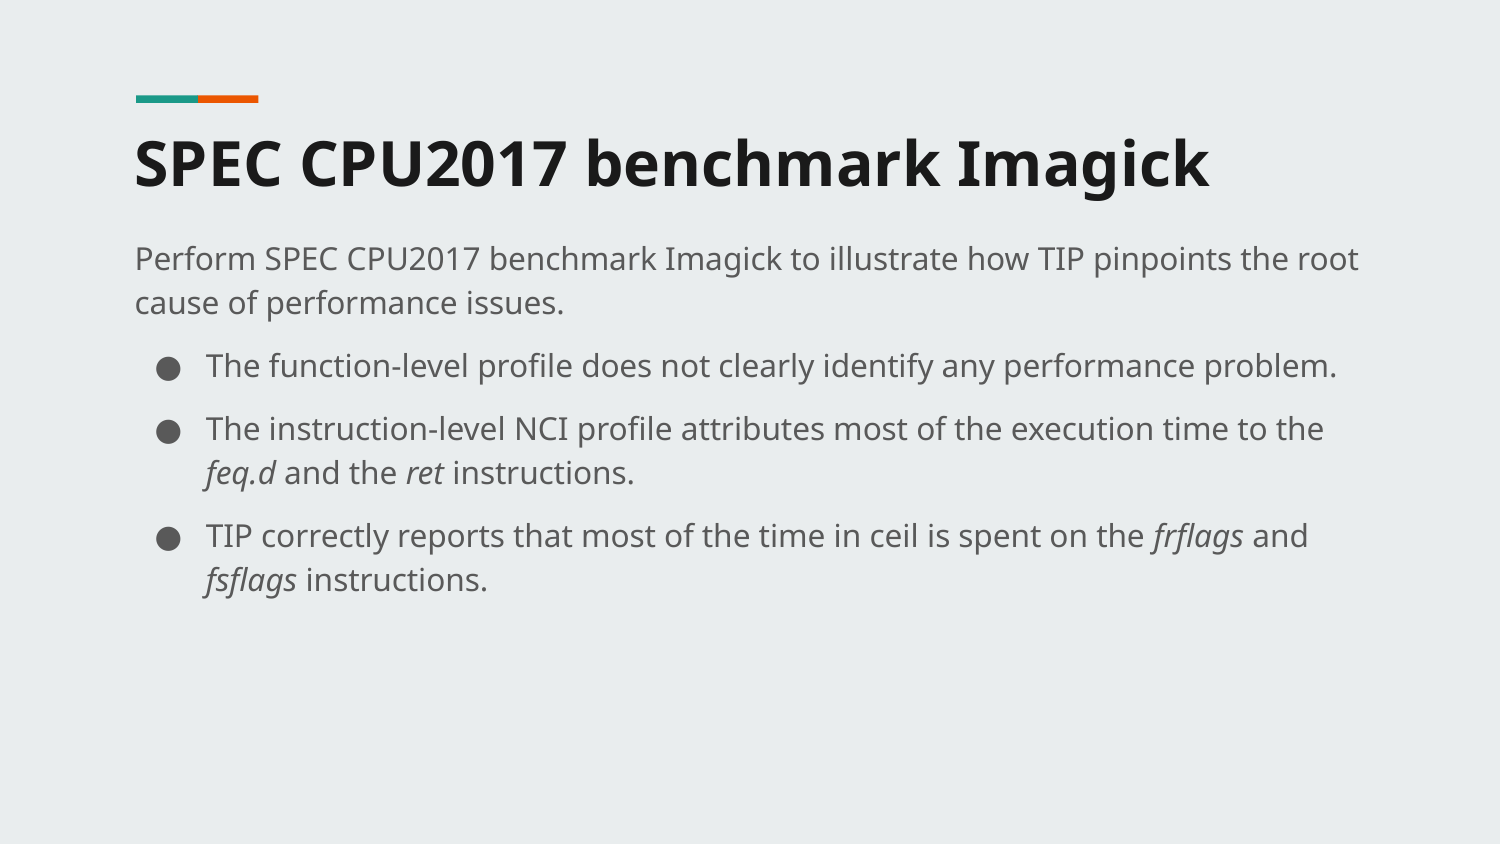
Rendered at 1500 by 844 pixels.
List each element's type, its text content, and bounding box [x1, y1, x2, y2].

text_box SPEC CPU2017 benchmark Imagick [119, 108, 1381, 218]
text_box Perform SPEC CPU2017 benchmark Imagick to illustrate how TIP pinpoints the root cause of performance issues. The function-level profile does not clearly identify any performance problem. The instruction-level NCI profile attributes most of the execution time to the feq.d and the ret instructions. TIP correctly reports that most of the time in ceil is spent on the frflags and fsflags instructions. [119, 218, 1381, 655]
